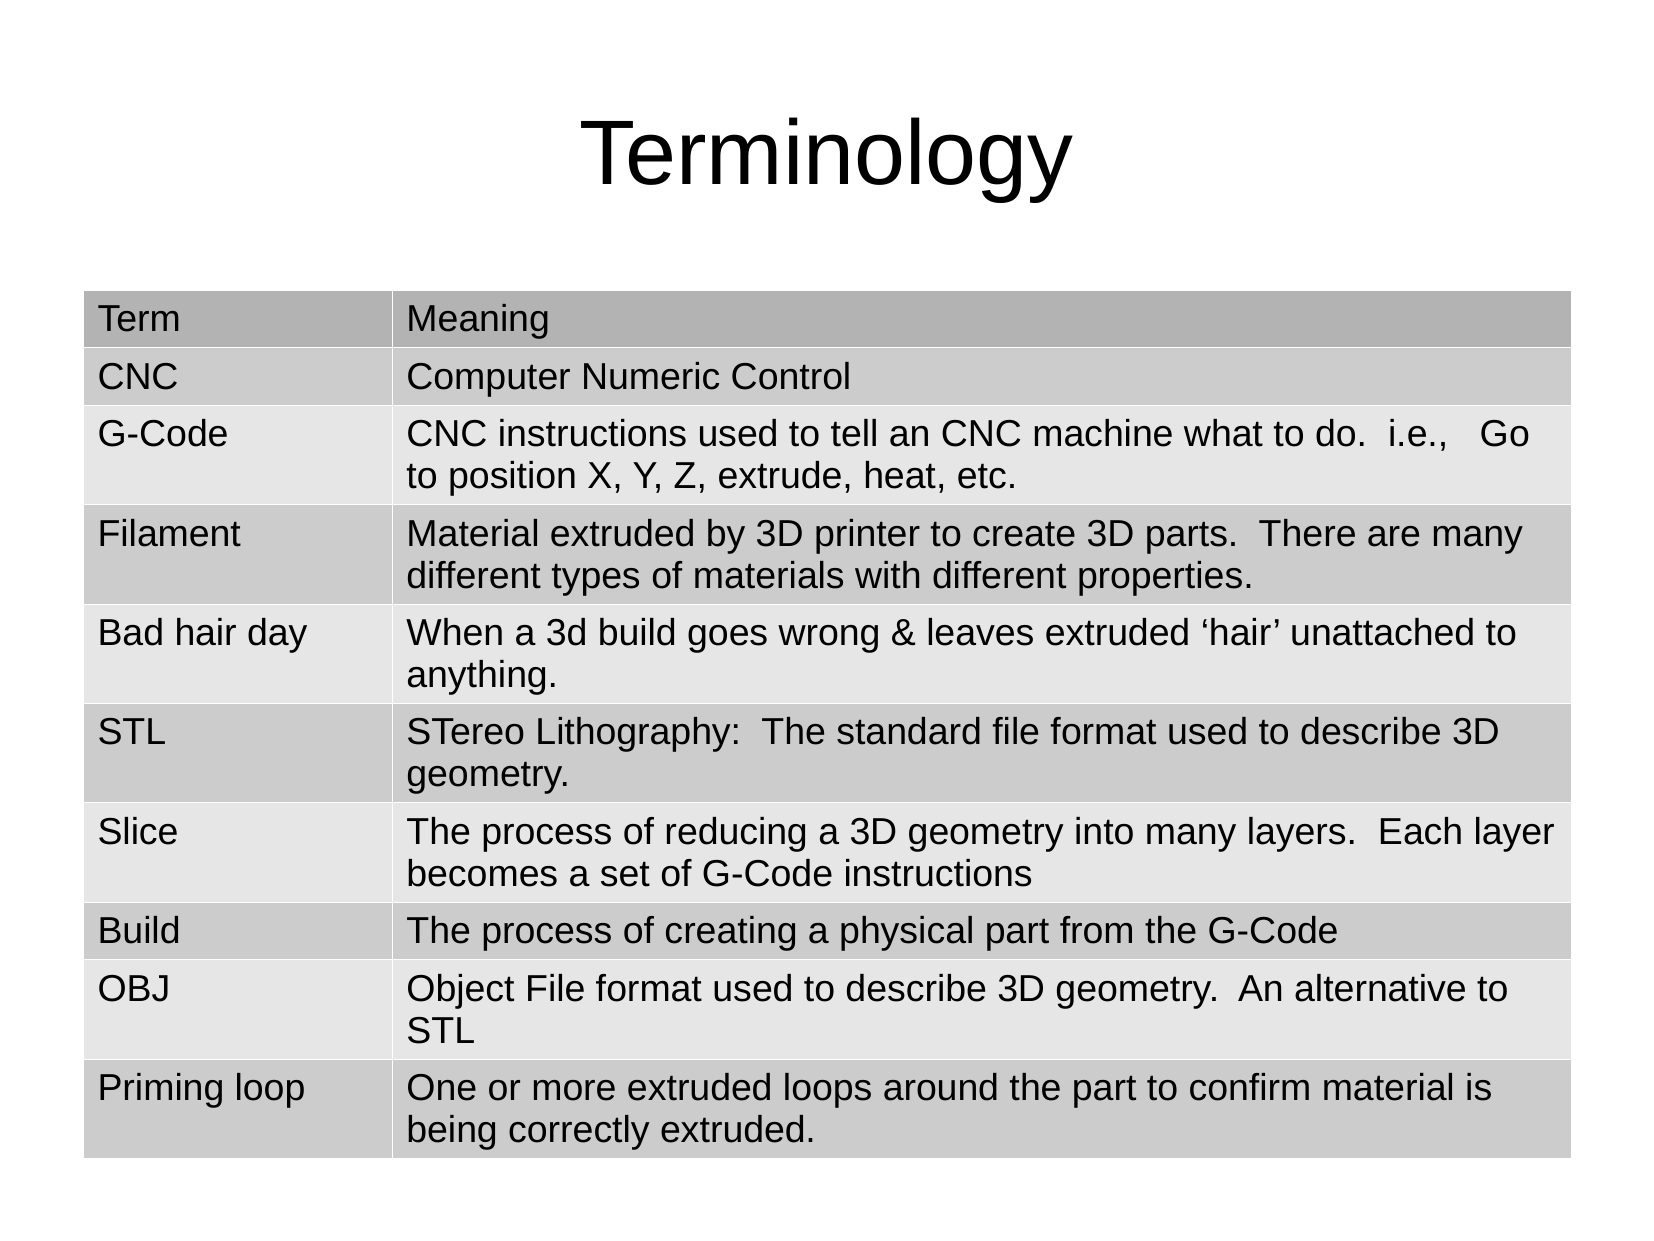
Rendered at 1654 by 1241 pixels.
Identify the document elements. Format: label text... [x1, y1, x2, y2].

table_cell Priming loop [84, 1060, 392, 1158]
table_cell Build [84, 903, 392, 959]
table_cell Slice [84, 803, 392, 902]
table_cell STereo Lithography: The standard file format used to describe 3D geometry. [393, 704, 1571, 802]
table_cell Material extruded by 3D printer to create 3D parts. There are many different types of materials with different properties. [393, 505, 1571, 604]
table_cell CNC instructions used to tell an CNC machine what to do. i.e., Go to position X, Y, Z, extrude, heat, etc. [393, 406, 1571, 504]
table_cell When a 3d build goes wrong & leaves extruded ‘hair’ unattached to anything. [393, 605, 1571, 703]
table_cell Computer Numeric Control [393, 348, 1571, 405]
table_cell One or more extruded loops around the part to confirm material is being correctly extruded. [393, 1060, 1571, 1158]
table_cell The process of creating a physical part from the G-Code [393, 903, 1571, 959]
table_cell OBJ [84, 960, 392, 1059]
table_cell Filament [84, 505, 392, 604]
title Terminology [82, 49, 1571, 257]
table_header Term [84, 291, 392, 347]
table_cell CNC [84, 348, 392, 405]
table_cell The process of reducing a 3D geometry into many layers. Each layer becomes a set of G-Code instructions [393, 803, 1571, 902]
table_header Meaning [393, 291, 1571, 347]
table_cell G-Code [84, 406, 392, 504]
table_cell Object File format used to describe 3D geometry. An alternative to STL [393, 960, 1571, 1059]
table_cell STL [84, 704, 392, 802]
table_cell Bad hair day [84, 605, 392, 703]
